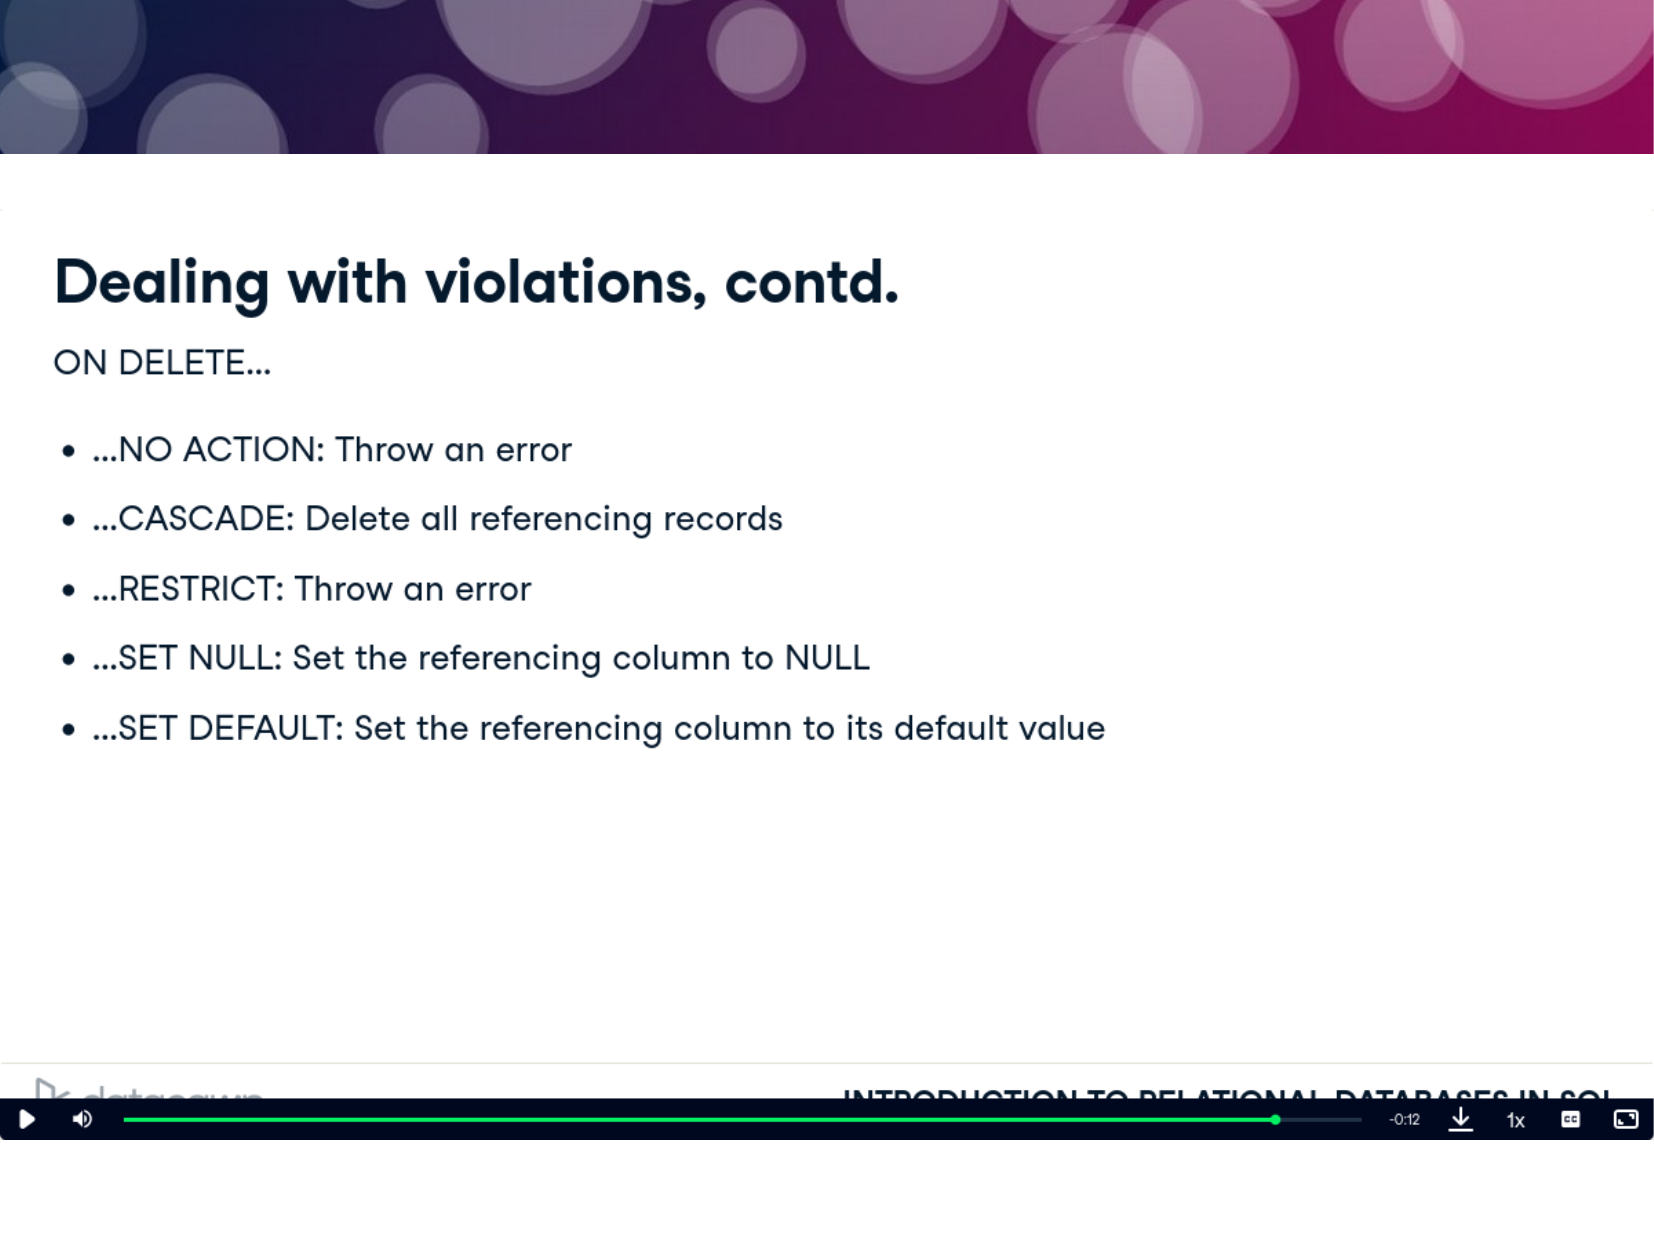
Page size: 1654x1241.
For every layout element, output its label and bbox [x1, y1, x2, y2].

picture [0, 210, 1654, 1141]
